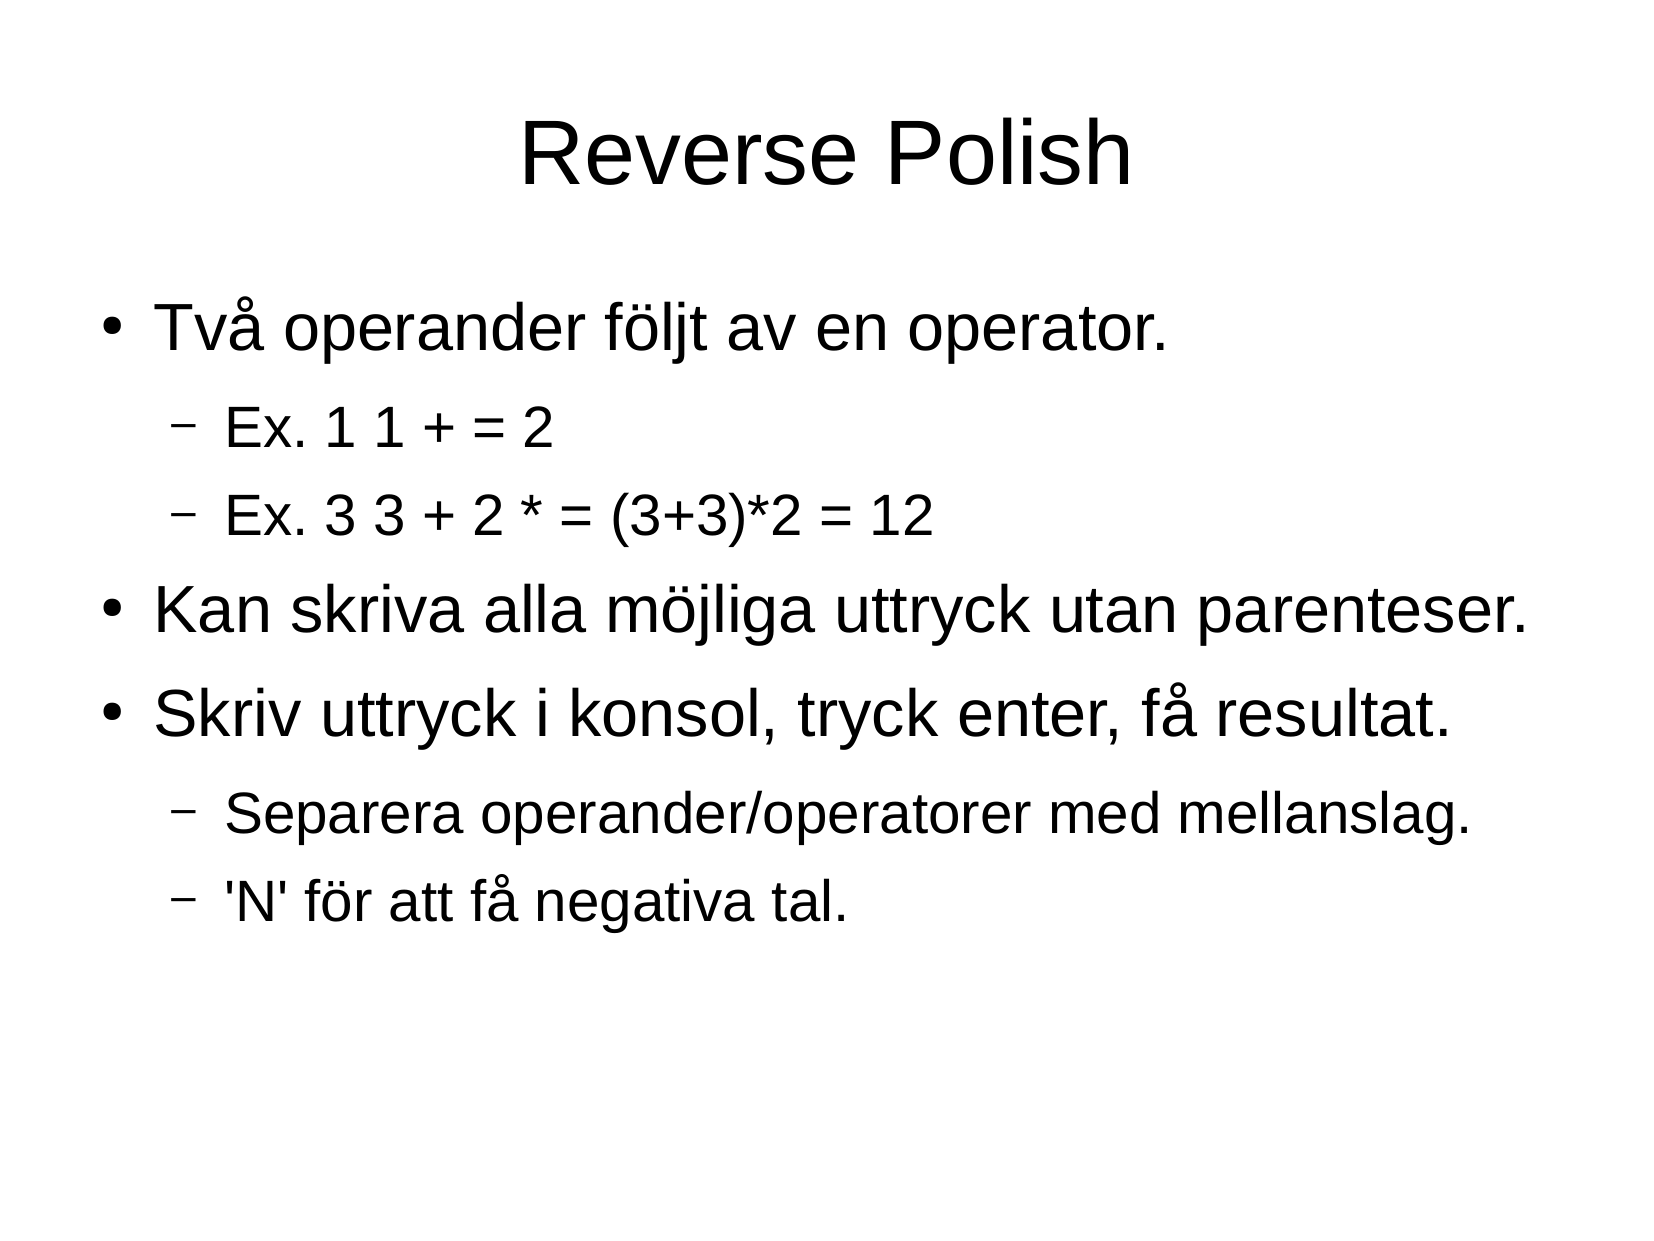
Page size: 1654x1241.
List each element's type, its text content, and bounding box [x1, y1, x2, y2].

title Reverse Polish [82, 49, 1571, 257]
list Två operander följt av en operator. Ex. 1 1 + = 2 Ex. 3 3 + 2 * = (3+3)*2 = 12 Kan skriva alla möjliga uttryck utan parenteser. Skriv uttryck i konsol, tryck enter, få resultat. Separera operander/operatorer med mellanslag. 'N' för att få negativa tal. [82, 290, 1571, 1010]
